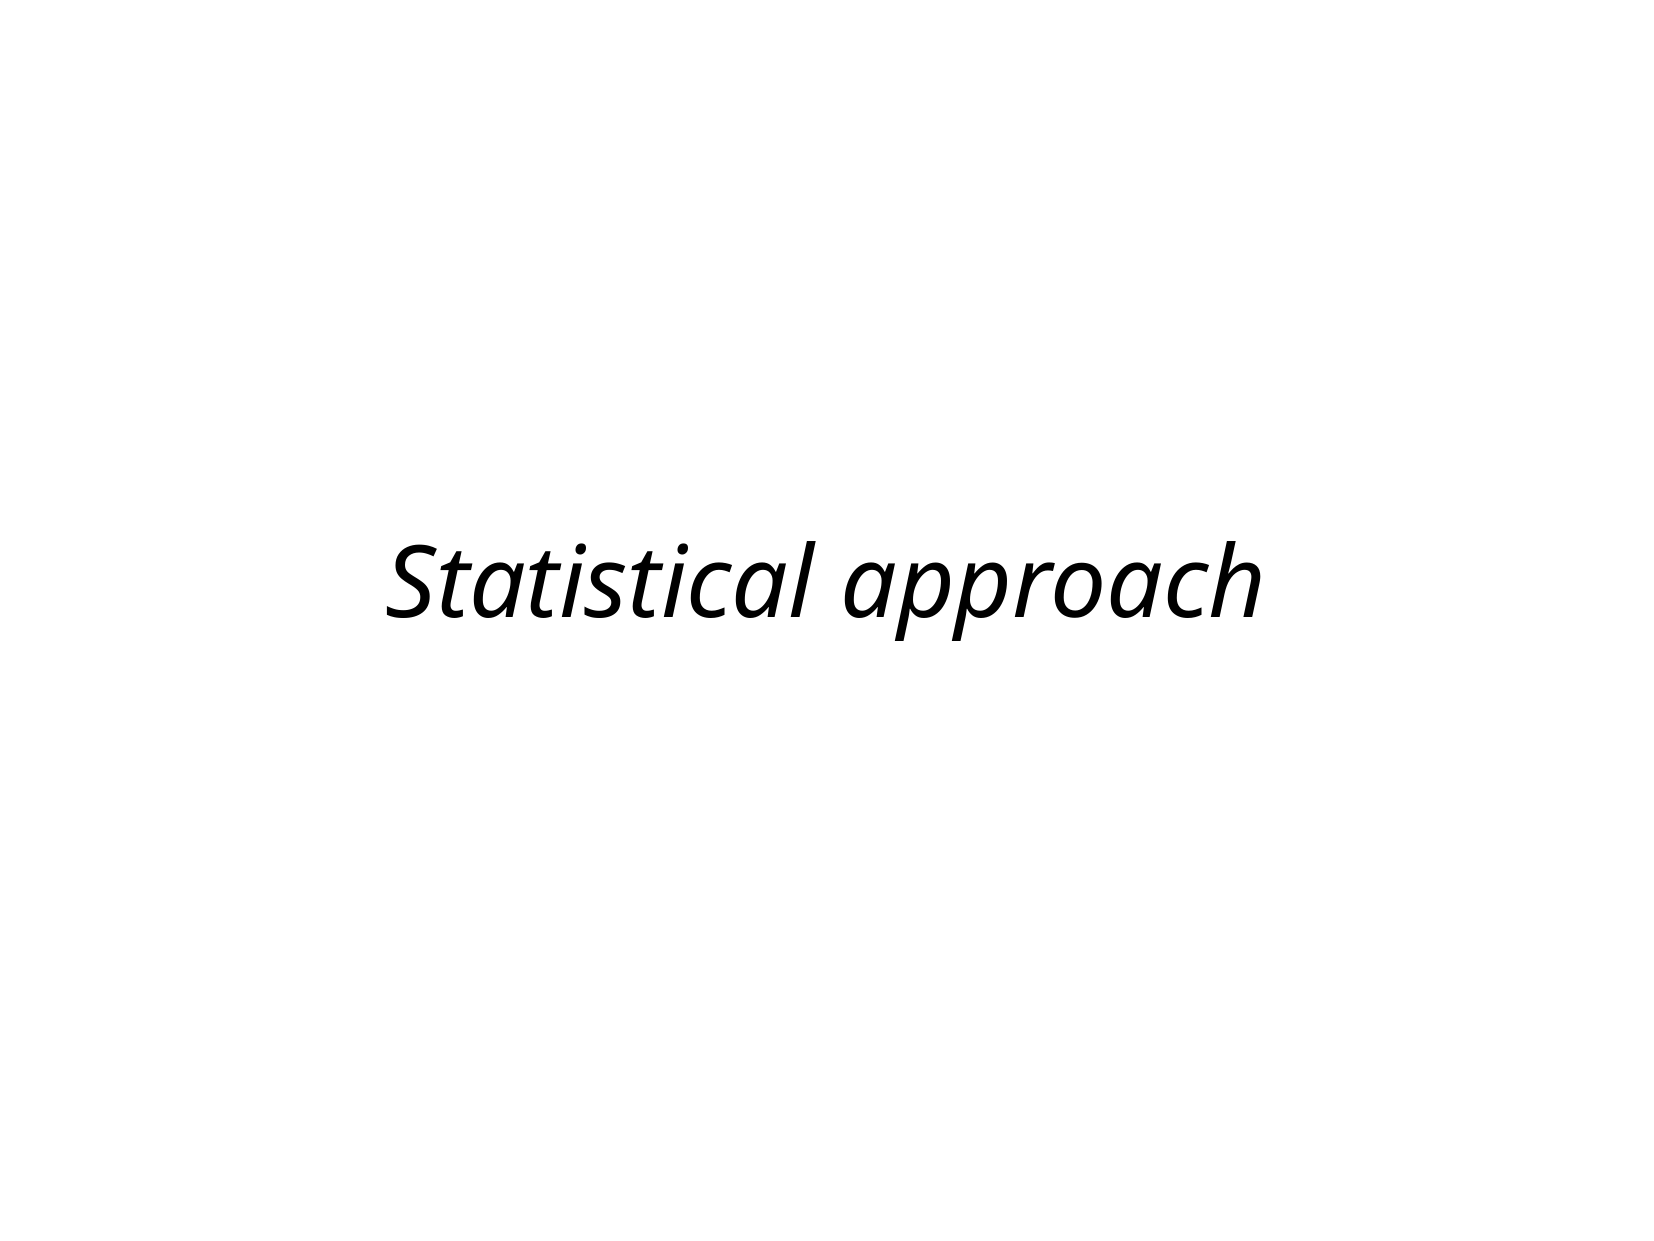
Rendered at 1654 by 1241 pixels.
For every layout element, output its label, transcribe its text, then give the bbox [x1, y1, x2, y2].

subtitle Statistical approach [82, 56, 1571, 1102]
